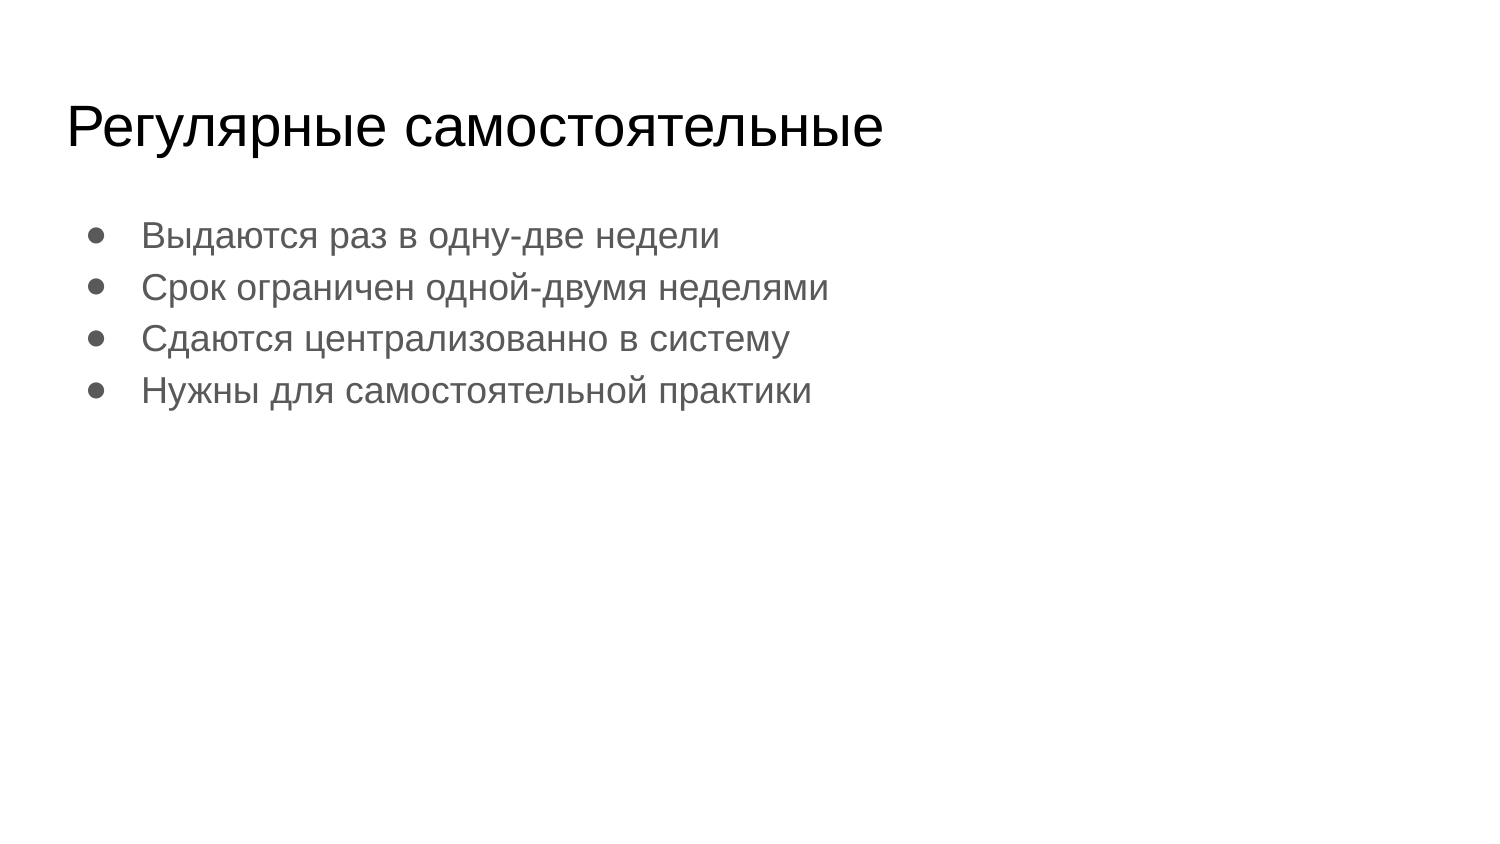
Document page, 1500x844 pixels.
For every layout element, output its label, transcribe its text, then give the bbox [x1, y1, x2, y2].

list Выдаются раз в одну-две недели Срок ограничен одной-двумя неделями Сдаются централизованно в систему Нужны для самостоятельной практики [51, 189, 1449, 750]
title Регулярные самостоятельные [51, 72, 1449, 167]
